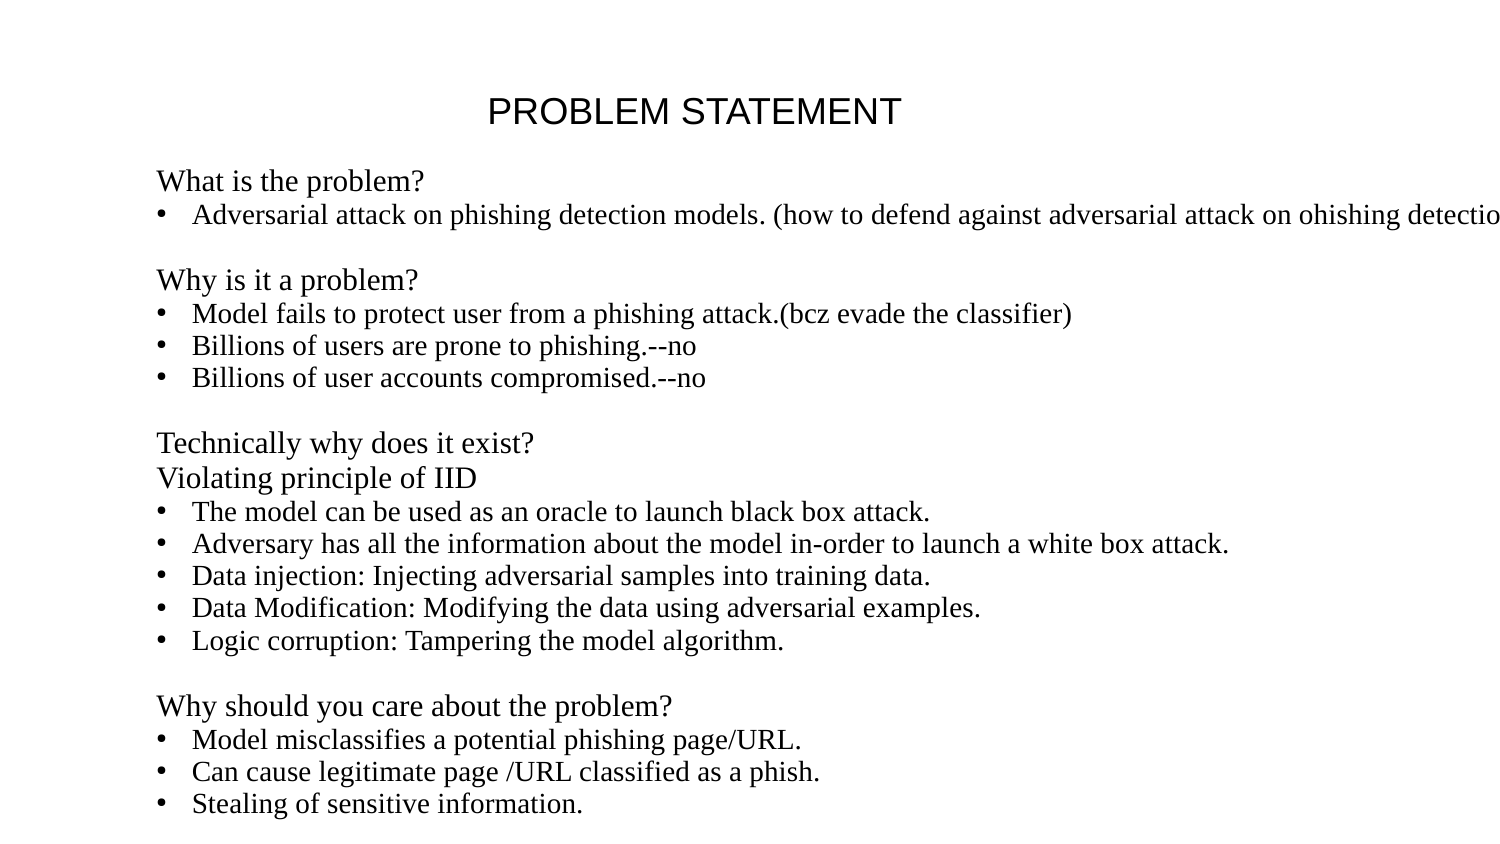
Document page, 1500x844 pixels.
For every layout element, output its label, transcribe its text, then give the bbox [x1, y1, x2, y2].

text_box PROBLEM STATEMENT [472, 82, 918, 140]
text_box What is the problem? Adversarial attack on phishing detection models. (how to defend against adversarial attack on ohishing detection model Why is it a problem? Model fails to protect user from a phishing attack.(bcz evade the classifier) Billions of users are prone to phishing.--no Billions of user accounts compromised.--no Technically why does it exist? Violating principle of IID The model can be used as an oracle to launch black box attack. Adversary has all the information about the model in-order to launch a white box attack. Data injection: Injecting adversarial samples into training data. Data Modification: Modifying the data using adversarial examples. Logic corruption: Tampering the model algorithm. Why should you care about the problem? Model misclassifies a potential phishing page/URL. Can cause legitimate page /URL classified as a phish. Stealing of sensitive information. [141, 156, 1500, 844]
